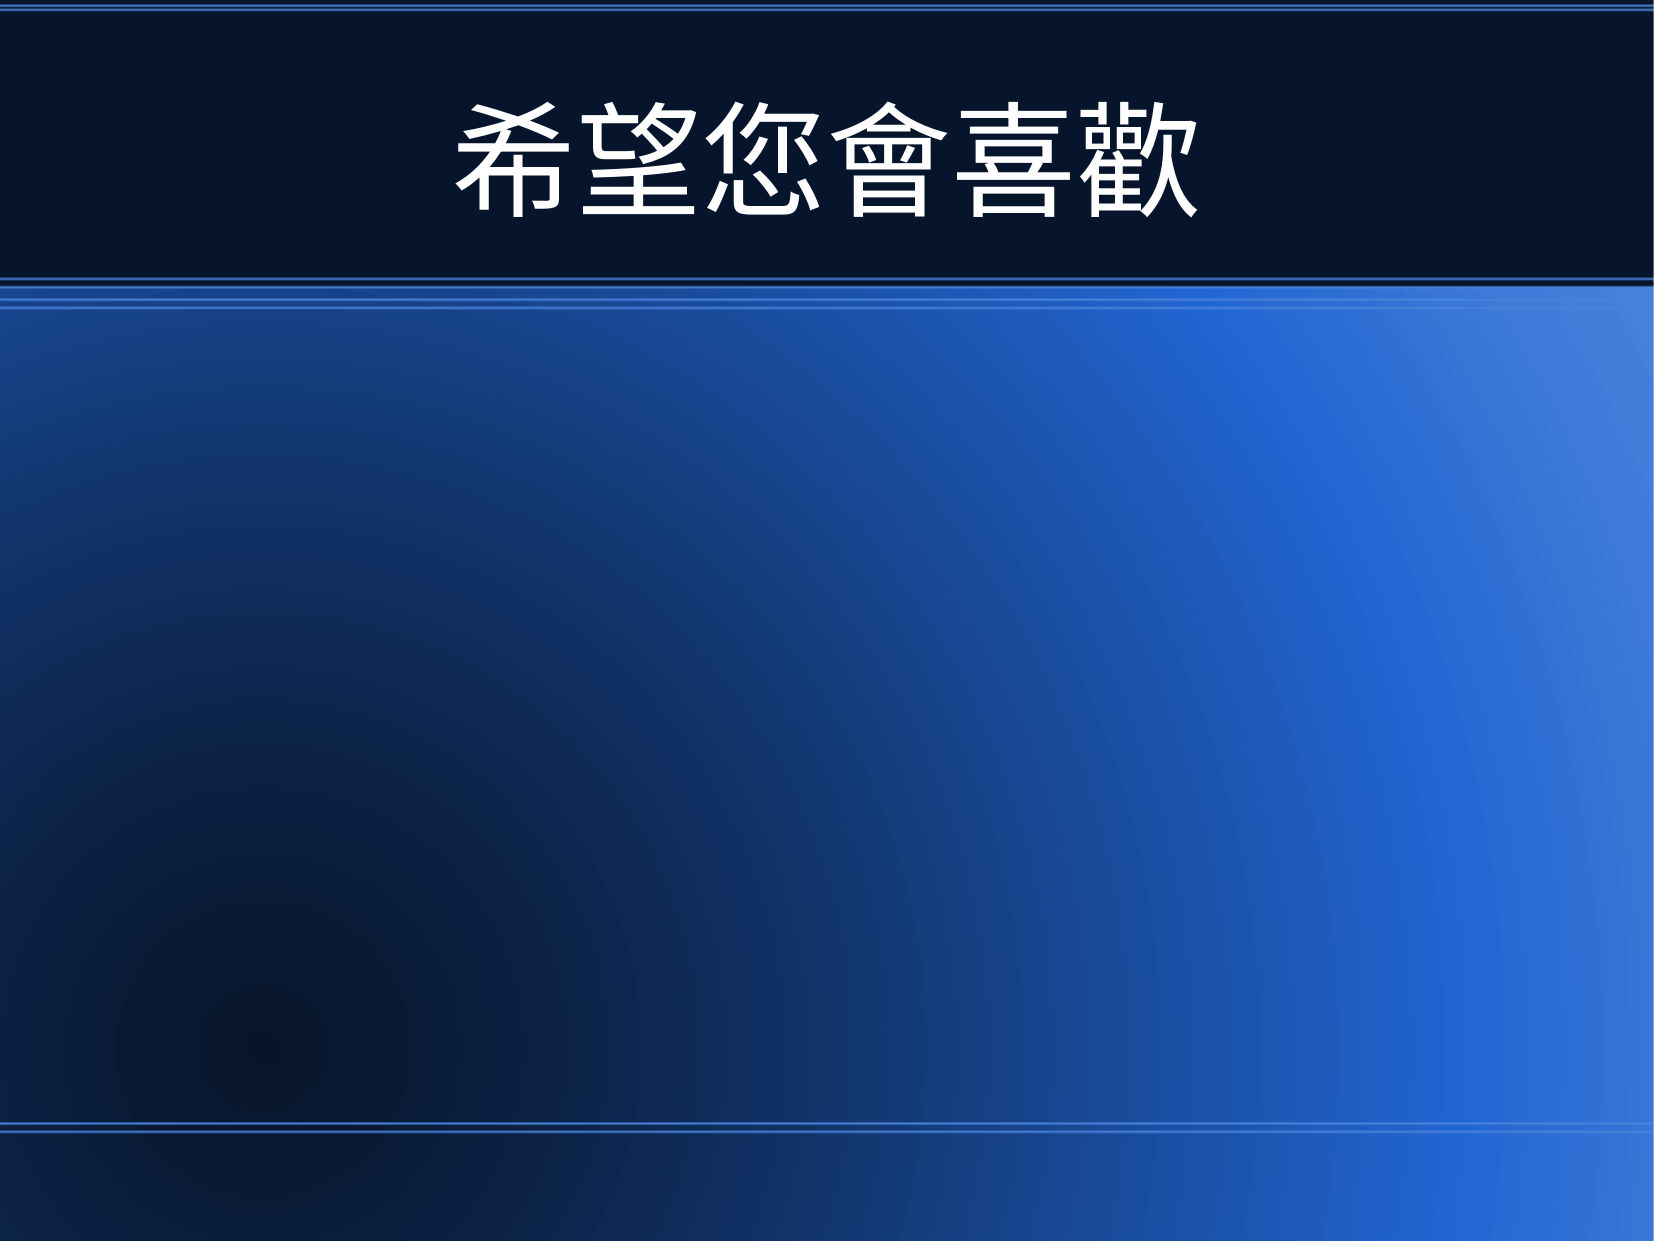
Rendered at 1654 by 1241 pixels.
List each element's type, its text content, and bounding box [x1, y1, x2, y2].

title 希望您會喜歡 [82, 49, 1571, 257]
picture [0, 0, 1654, 1241]
